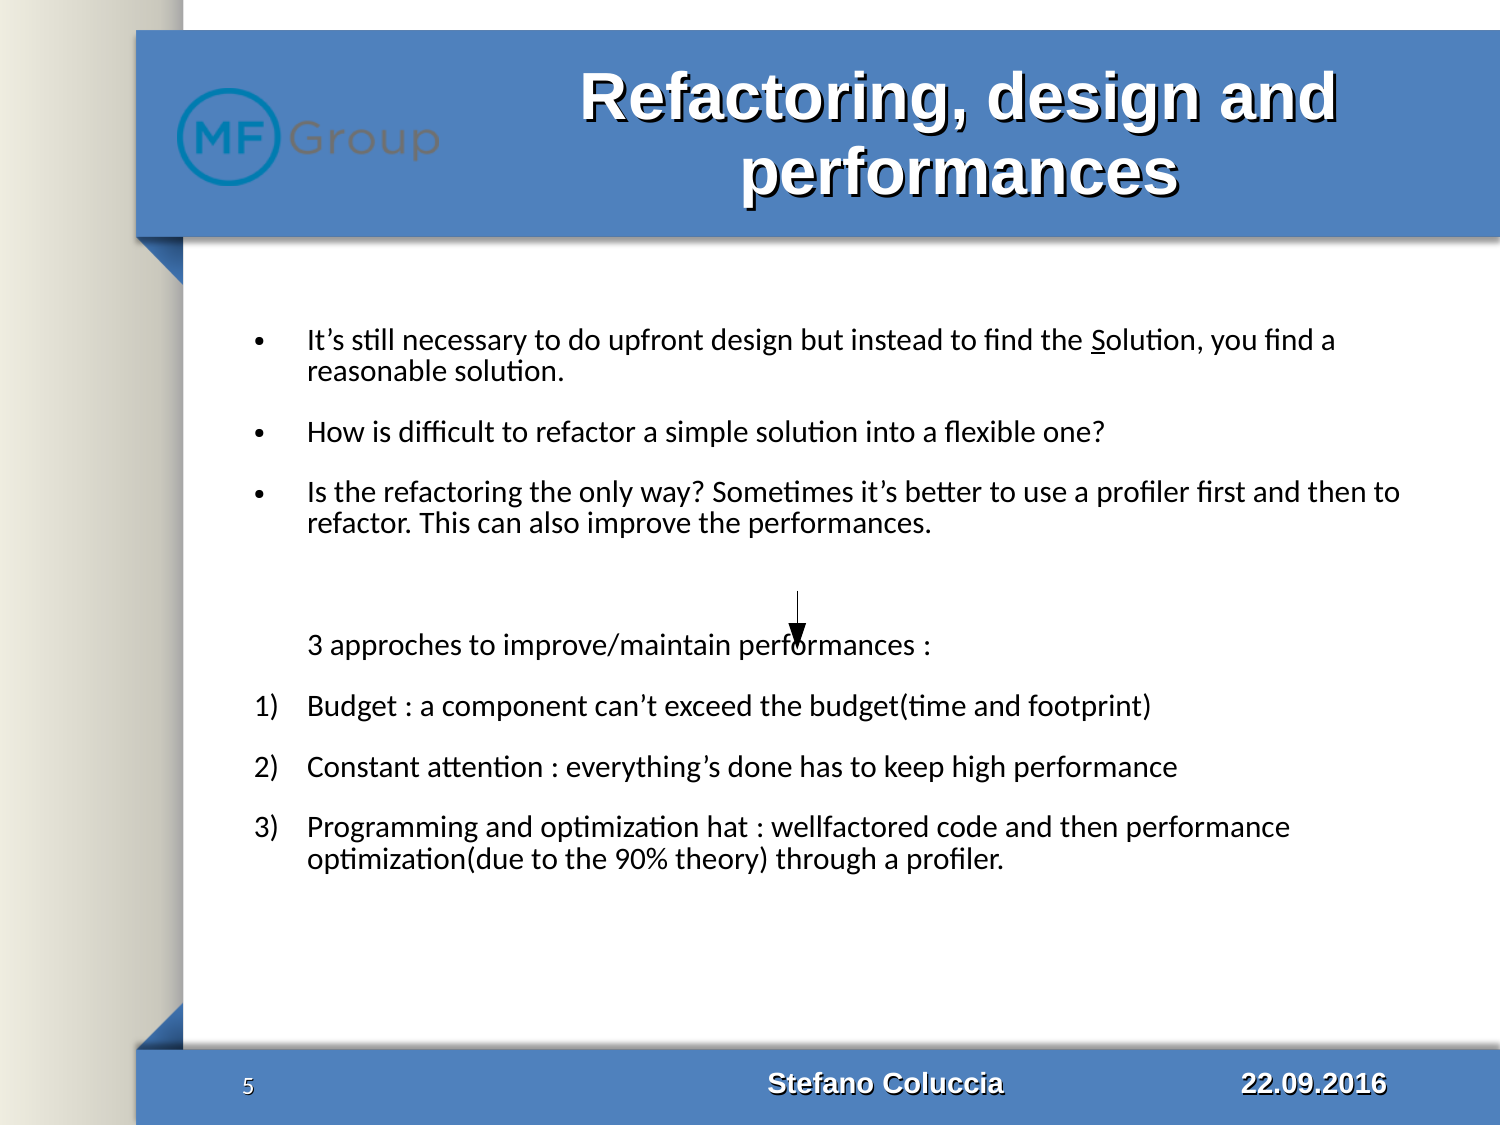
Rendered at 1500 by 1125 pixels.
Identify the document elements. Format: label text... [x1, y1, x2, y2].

list It’s still necessary to do upfront design but instead to find the Solution, you find a reasonable solution. How is difficult to refactor a simple solution into a flexible one? Is the refactoring the only way? Sometimes it’s better to use a profiler first and then to refactor. This can also improve the performances. 3 approches to improve/maintain performances : Budget : a component can’t exceed the budget(time and footprint) Constant attention : everything’s done has to keep high performance Programming and optimization hat : wellfactored code and then performance optimization(due to the 90% theory) through a profiler. [236, 265, 1453, 1009]
title Stefano Coluccia [738, 1062, 1034, 1105]
picture [0, 0, 1500, 1125]
title Refactoring, design and performances [472, 48, 1447, 221]
title 22.09.2016 [1151, 1062, 1477, 1105]
